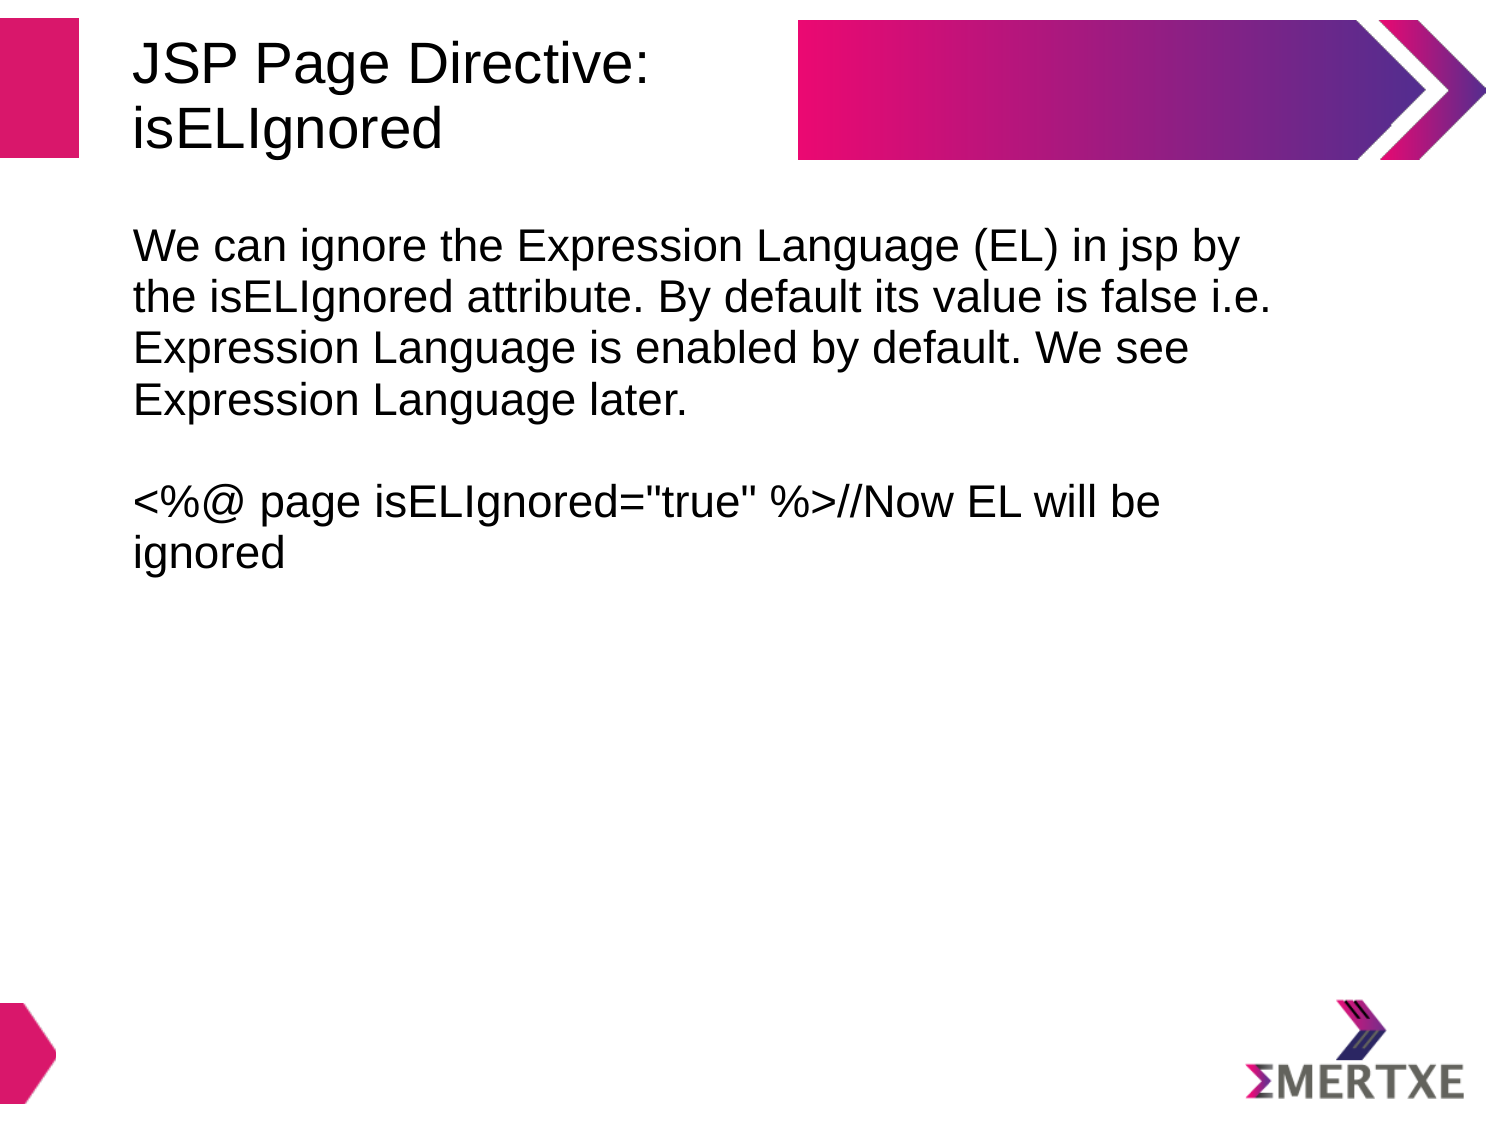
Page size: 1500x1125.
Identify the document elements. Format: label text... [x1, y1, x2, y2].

text_box JSP Page Directive: isELIgnored [118, 23, 709, 169]
text_box We can ignore the Expression Language (EL) in jsp by the isELIgnored attribute. By default its value is false i.e. Expression Language is enabled by default. We see Expression Language later. <%@ page isELIgnored="true" %>//Now EL will be ignored [118, 212, 1312, 587]
picture [1245, 996, 1465, 1099]
picture [798, 20, 1486, 160]
